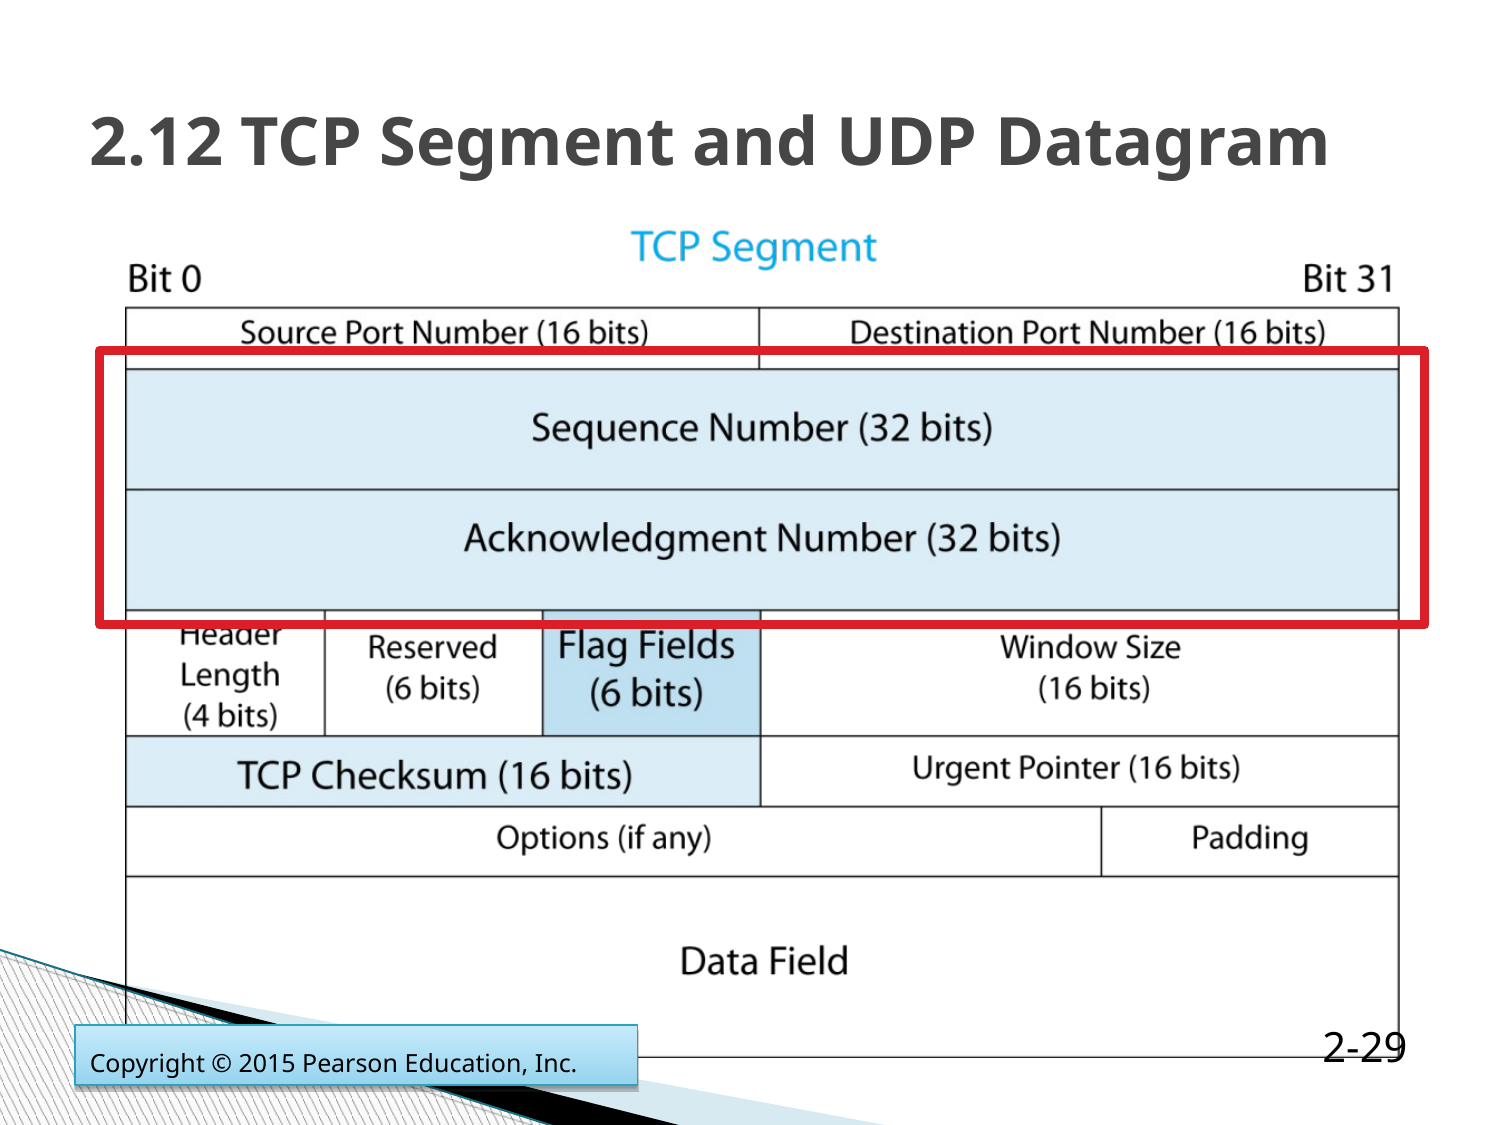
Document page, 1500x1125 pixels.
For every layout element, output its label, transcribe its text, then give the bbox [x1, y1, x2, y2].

picture [684, 234, 695, 246]
picture [0, 629, 1400, 1125]
slide_number 2-<number> [1275, 1025, 1423, 1085]
picture [125, 233, 1400, 346]
footer Copyright © 2015 Pearson Education, Inc. [75, 1025, 638, 1085]
picture [125, 355, 1400, 620]
title 2.12 TCP Segment and UDP Datagram [75, 45, 1425, 233]
